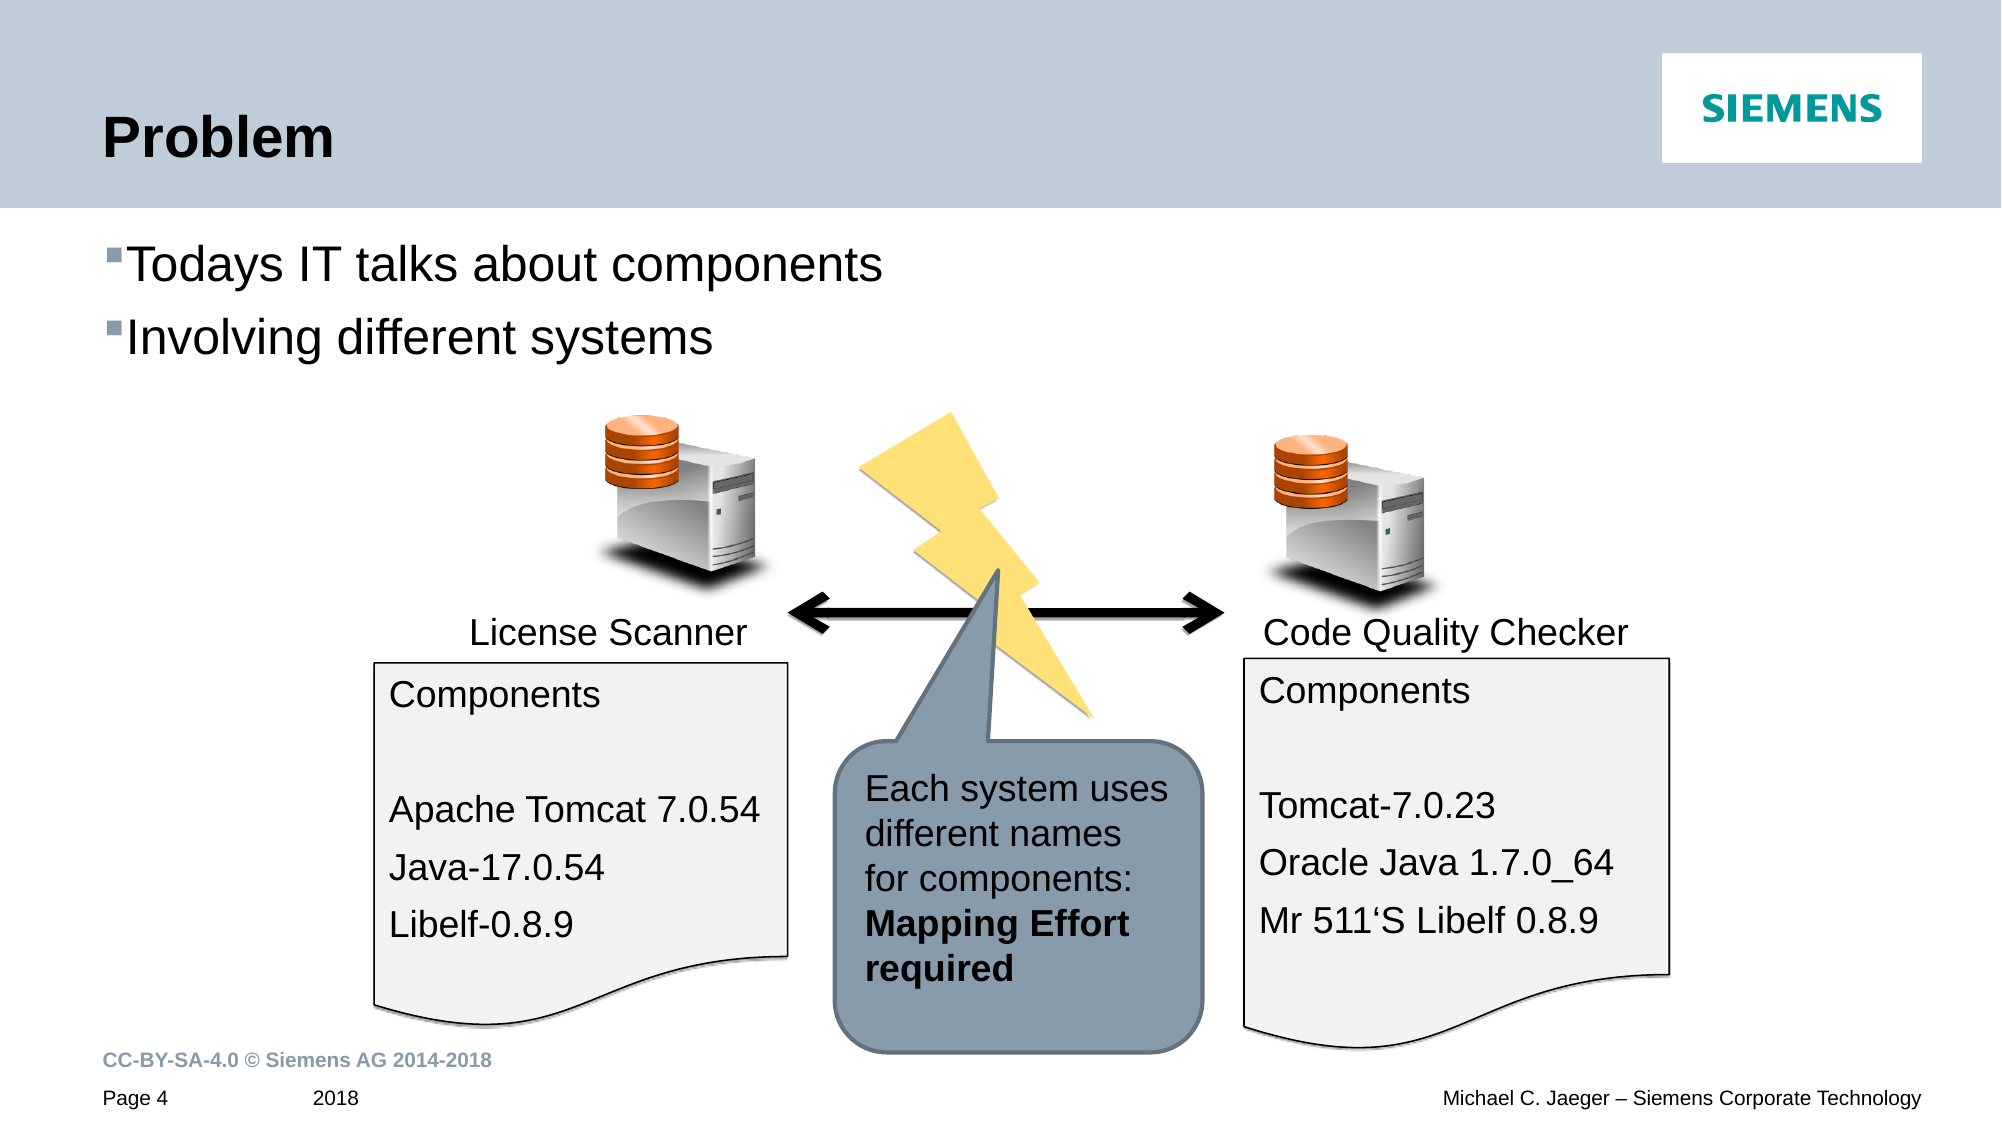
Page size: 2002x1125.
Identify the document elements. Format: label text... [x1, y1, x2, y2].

text_box Components Apache Tomcat 7.0.54 Java-17.0.54 Libelf-0.8.9 [374, 662, 788, 1025]
text_box License Scanner [396, 600, 763, 661]
picture [1248, 411, 1457, 600]
title Problem [0, 0, 2001, 208]
picture [579, 392, 788, 601]
text_box Components Tomcat-7.0.23 Oracle Java 1.7.0_64 Mr 511‘S Libelf 0.8.9 [1243, 658, 1670, 1048]
text_box Code Quality Checker [1248, 600, 1674, 661]
text_box Each system uses different names for components: Mapping Effort required [834, 570, 1203, 1053]
list Todays IT talks about components Involving different systems [102, 231, 1922, 414]
text_box [858, 411, 1095, 720]
